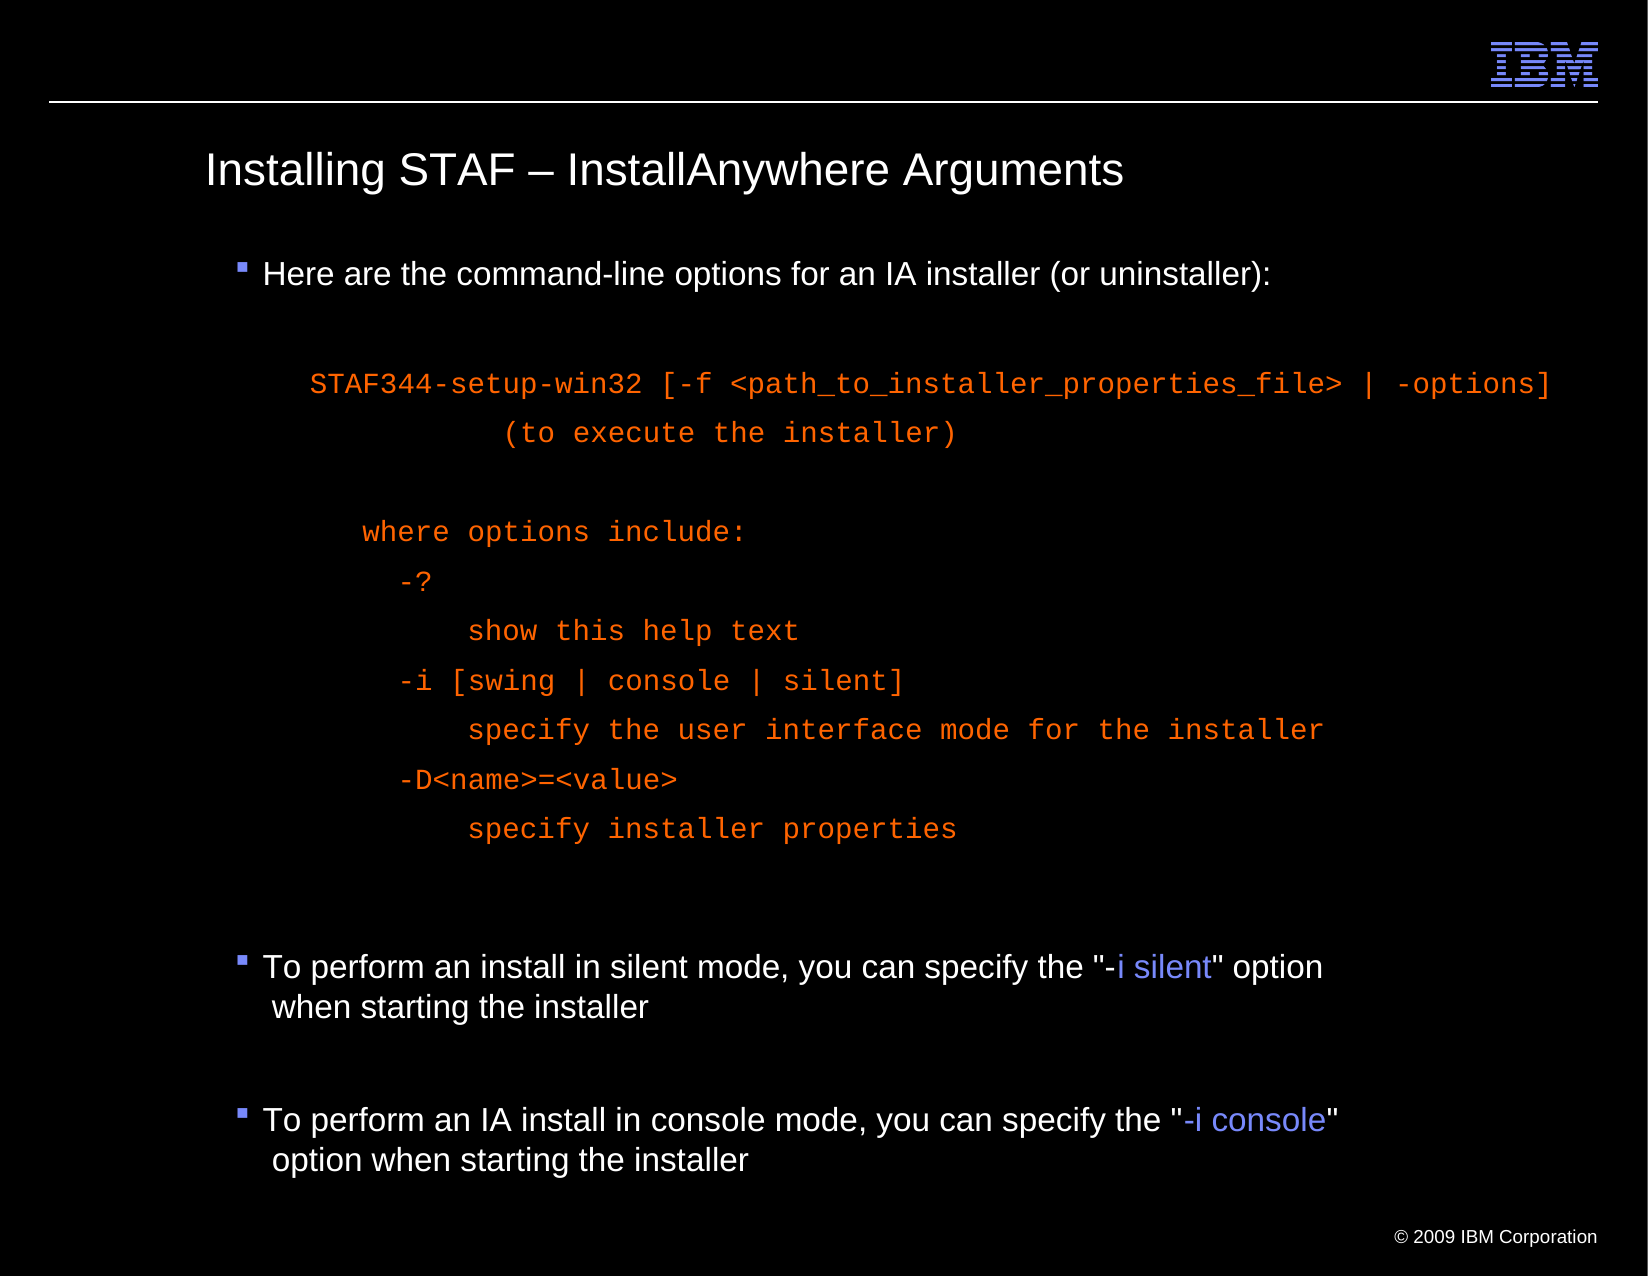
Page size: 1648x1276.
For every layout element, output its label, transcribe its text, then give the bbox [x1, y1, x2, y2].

picture [1491, 42, 1598, 87]
title Installing STAF – InstallAnywhere Arguments [188, 137, 1648, 231]
text_box Here are the command-line options for an IA installer (or uninstaller): STAF344-setup-win32 [-f <path_to_installer_properties_file> | -options] (to execute the installer) where options include: -? show this help text -i [swing | console | silent] specify the user interface mode for the installer -D<name>=<value> specify installer properties To perform an install in silent mode, you can specify the "-i silent" option when starting the installer To perform an IA install in console mode, you can specify the "-i console" option when starting the installer [235, 252, 1584, 1271]
